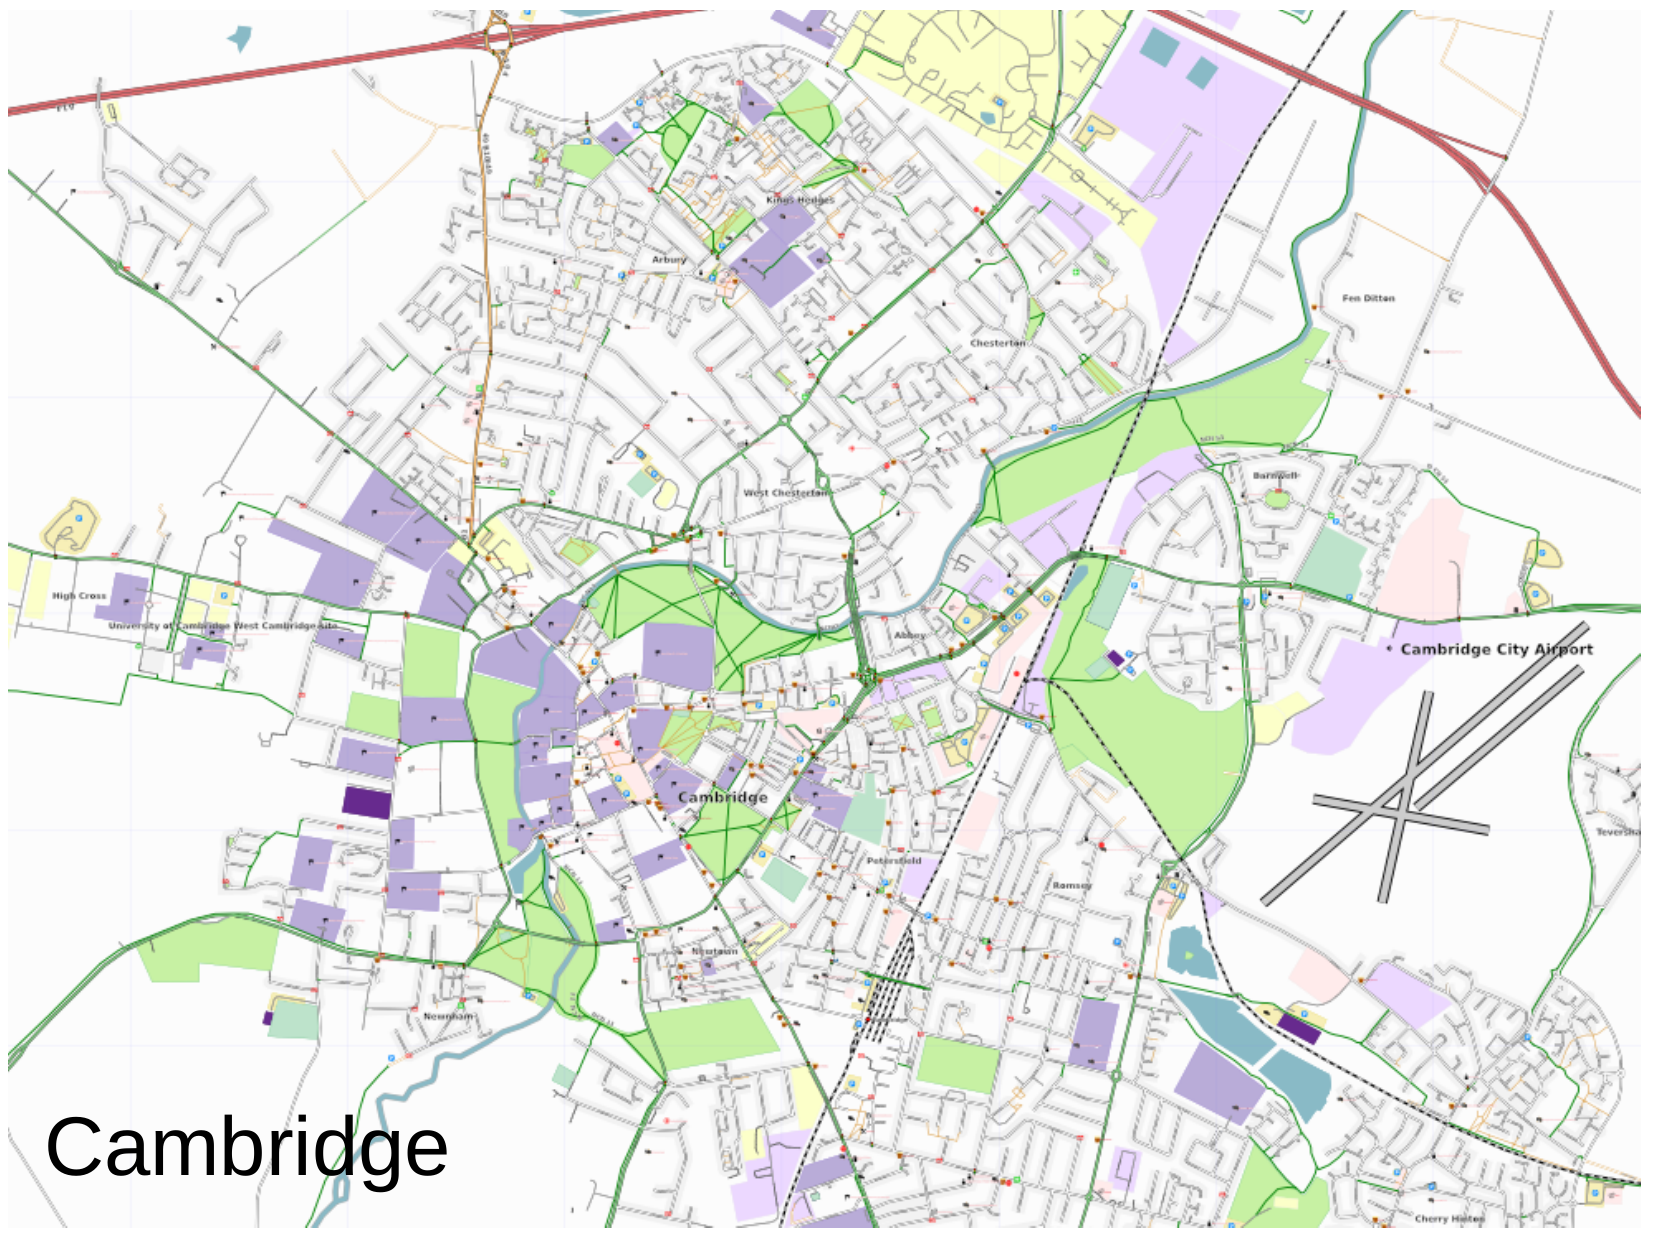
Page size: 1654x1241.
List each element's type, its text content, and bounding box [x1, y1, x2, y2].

text_box Cambridge [29, 1092, 502, 1231]
picture [8, 10, 1641, 1228]
